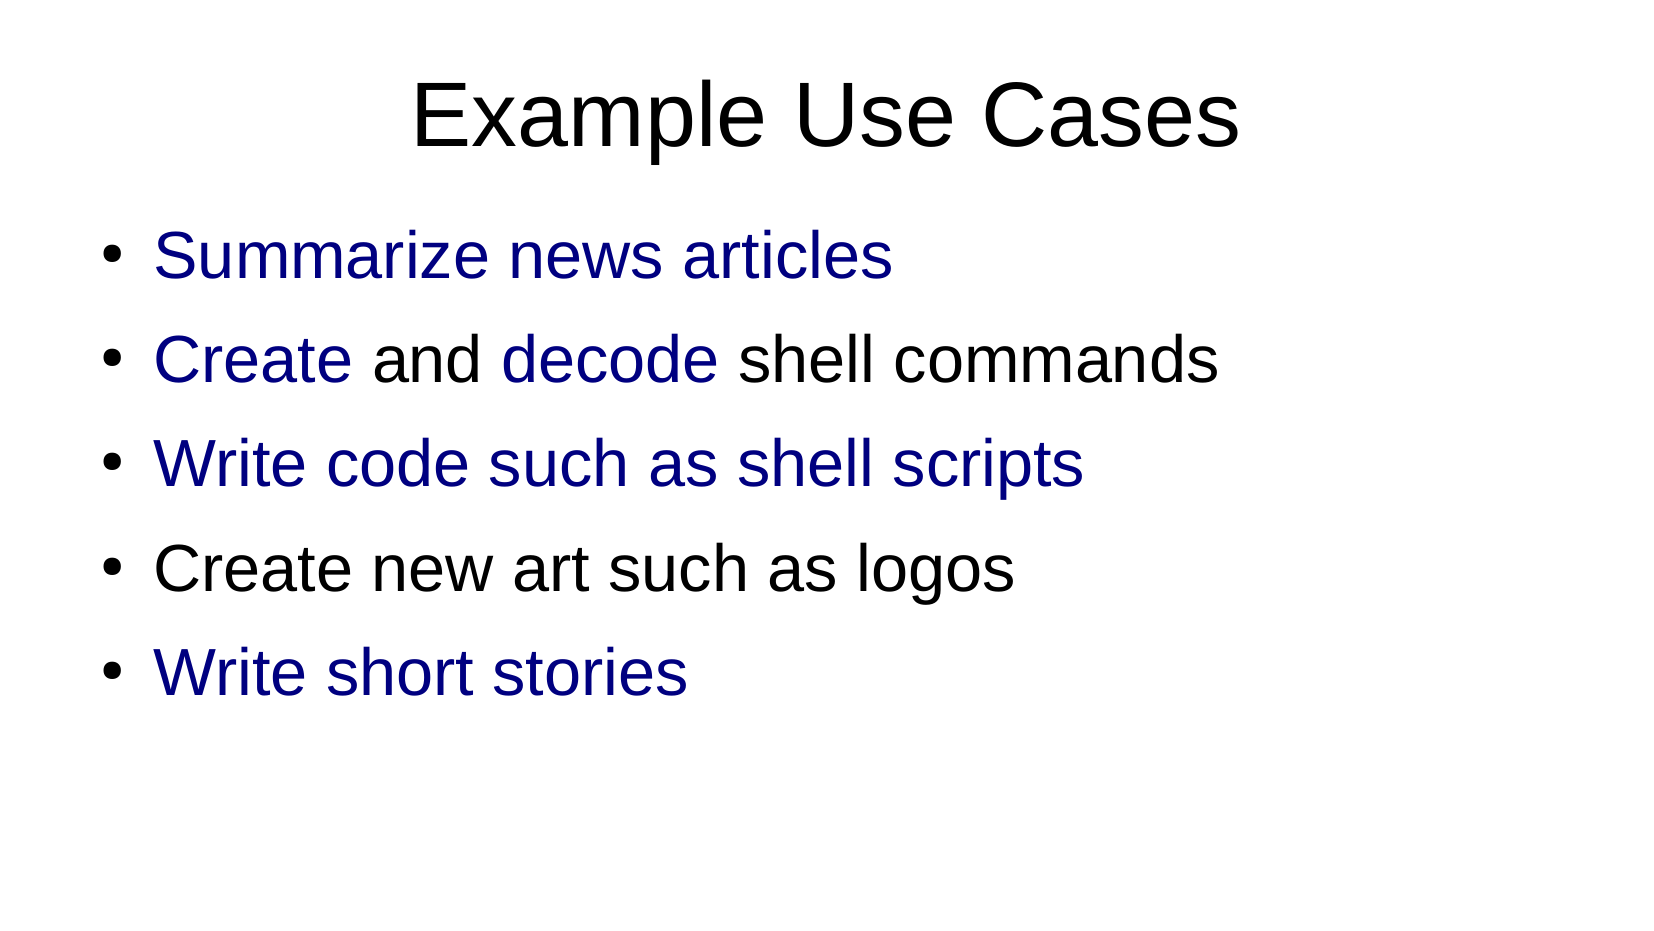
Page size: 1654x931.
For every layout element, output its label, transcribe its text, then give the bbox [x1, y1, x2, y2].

list Summarize news articles Create and decode shell commands Write code such as shell scripts Create new art such as logos Write short stories [82, 217, 1571, 758]
title Example Use Cases [82, 37, 1571, 193]
